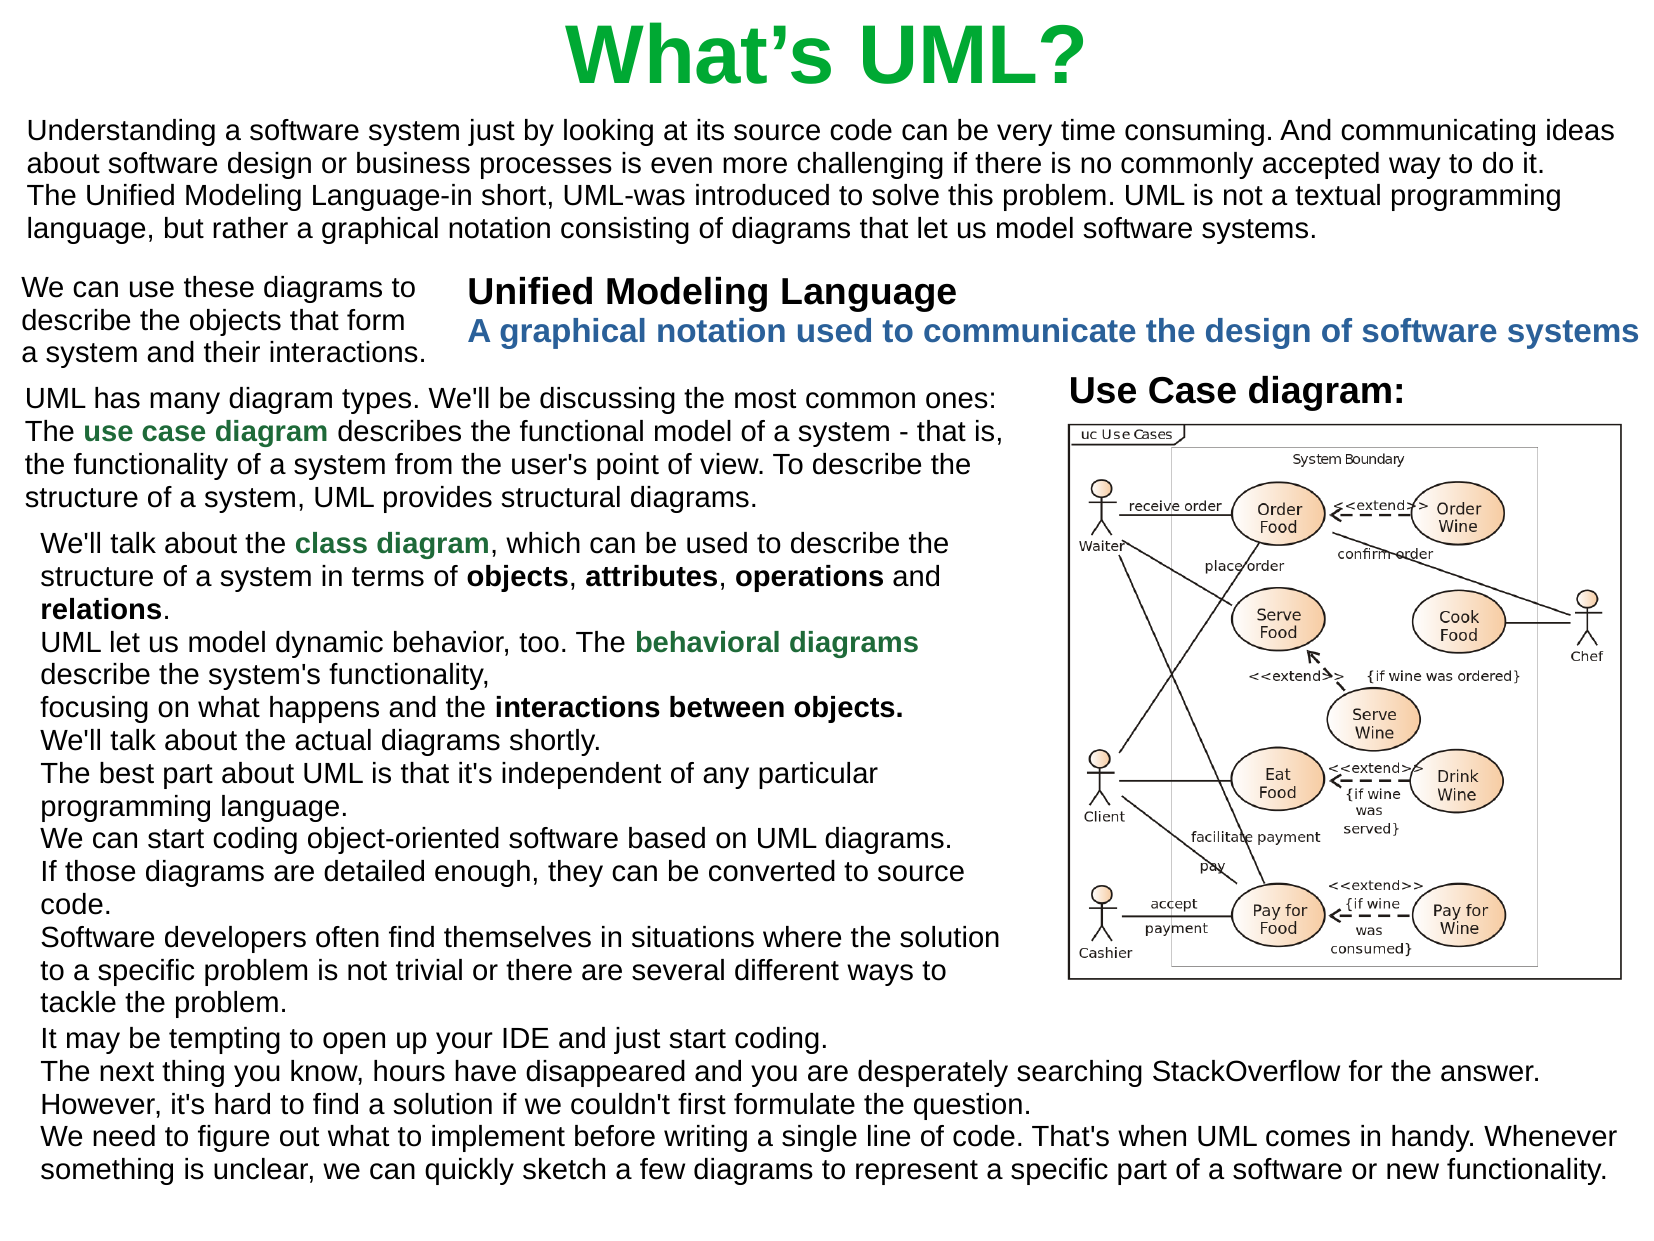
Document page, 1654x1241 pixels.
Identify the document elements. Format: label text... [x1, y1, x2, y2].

title What’s UML? [83, 8, 1572, 102]
text_box We'll talk about the class diagram, which can be used to describe the structure of a system in terms of objects, attributes, operations and relations. UML let us model dynamic behavior, too. The behavioral diagrams describe the system's functionality, focusing on what happens and the interactions between objects. We'll talk about the actual diagrams shortly. The best part about UML is that it's independent of any particular programming language. We can start coding object-oriented software based on UML diagrams. If those diagrams are detailed enough, they can be converted to source code. Software developers often find themselves in situations where the solution to a specific problem is not trivial or there are several different ways to tackle the problem. [25, 520, 1039, 1014]
text_box Understanding a software system just by looking at its source code can be very time consuming. And communicating ideas about software design or business processes is even more challenging if there is no commonly accepted way to do it. The Unified Modeling Language-in short, UML-was introduced to solve this problem. UML is not a textual programming language, but rather a graphical notation consisting of diagrams that let us model software systems. [11, 106, 1636, 264]
text_box Use Case diagram: [1054, 362, 1421, 420]
text_box We can use these diagrams to describe the objects that form a system and their interactions. [6, 263, 450, 459]
text_box It may be tempting to open up your IDE and just start coding. The next thing you know, hours have disappeared and you are desperately searching StackOverflow for the answer. However, it's hard to find a solution if we couldn't first formulate the question. We need to figure out what to implement before writing a single line of code. That's when UML comes in handy. Whenever something is unclear, we can quickly sketch a few diagrams to represent a specific part of a software or new functionality. [25, 1014, 1646, 1231]
picture [1063, 420, 1625, 982]
text_box Unified Modeling Language A graphical notation used to communicate the design of software systems [452, 263, 1654, 381]
text_box UML has many diagram types. We'll be discussing the most common ones: The use case diagram describes the functional model of a system - that is, the functionality of a system from the user's point of view. To describe the structure of a system, UML provides structural diagrams. [10, 375, 1056, 617]
